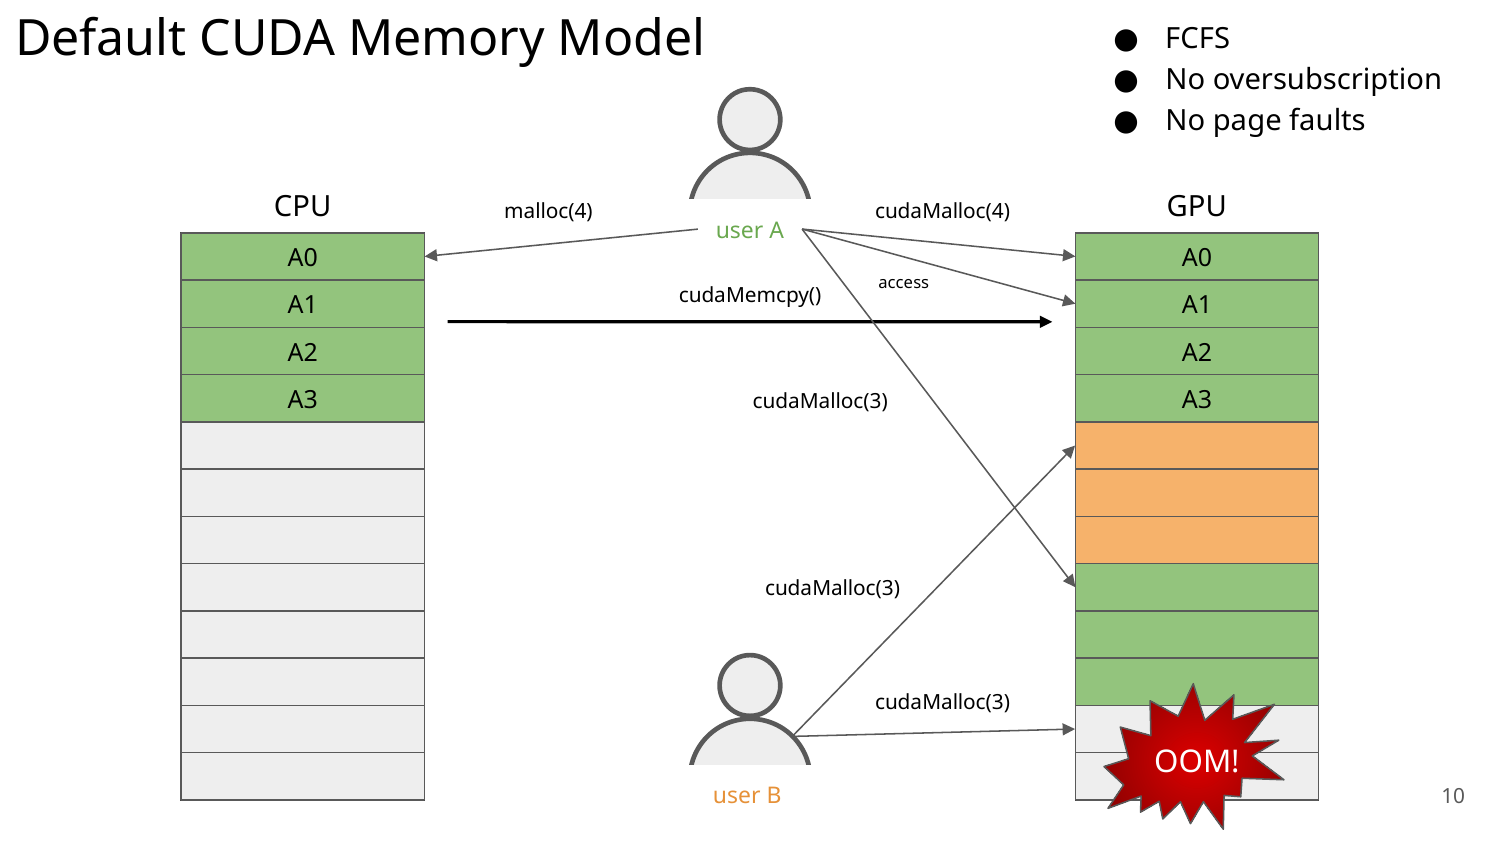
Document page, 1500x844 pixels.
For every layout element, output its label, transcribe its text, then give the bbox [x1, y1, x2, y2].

text_box A2 [181, 327, 425, 374]
text_box access [863, 256, 1005, 307]
slide_number <number> [1389, 764, 1480, 830]
text_box [659, 718, 841, 844]
text_box A3 [181, 374, 425, 421]
text_box cudaMalloc(3) [860, 673, 1057, 729]
text_box user B [697, 766, 803, 824]
text_box [659, 231, 828, 266]
text_box cudaMemcpy() [833, 266, 849, 287]
text_box cudaMalloc(4) [860, 182, 1057, 238]
text_box [824, 233, 841, 238]
text_box [719, 89, 781, 151]
text_box No oversubscription [1075, 45, 1472, 86]
text_box [1075, 422, 1319, 830]
text_box CPU [232, 172, 374, 232]
text_box A0 [1075, 232, 1319, 280]
text_box [659, 152, 841, 232]
text_box A0 [181, 232, 425, 280]
text_box No page faults [1075, 86, 1472, 152]
text_box cudaMalloc(3) [750, 559, 947, 615]
text_box malloc(4) [475, 182, 622, 238]
text_box A3 [1075, 374, 1319, 422]
title Default CUDA Memory Model [0, 0, 893, 81]
text_box A1 [1075, 280, 1319, 327]
text_box GPU [1126, 172, 1268, 232]
text_box OOM! [1132, 726, 1263, 794]
text_box cudaMalloc(3) [737, 372, 935, 429]
text_box [807, 232, 841, 266]
text_box A2 [1075, 327, 1319, 374]
text_box [719, 655, 781, 716]
text_box FCFS [1075, 4, 1258, 45]
text_box A1 [181, 280, 425, 327]
text_box user A [697, 200, 803, 258]
text_box [181, 421, 425, 800]
text_box cudaMemcpy() [651, 266, 849, 322]
